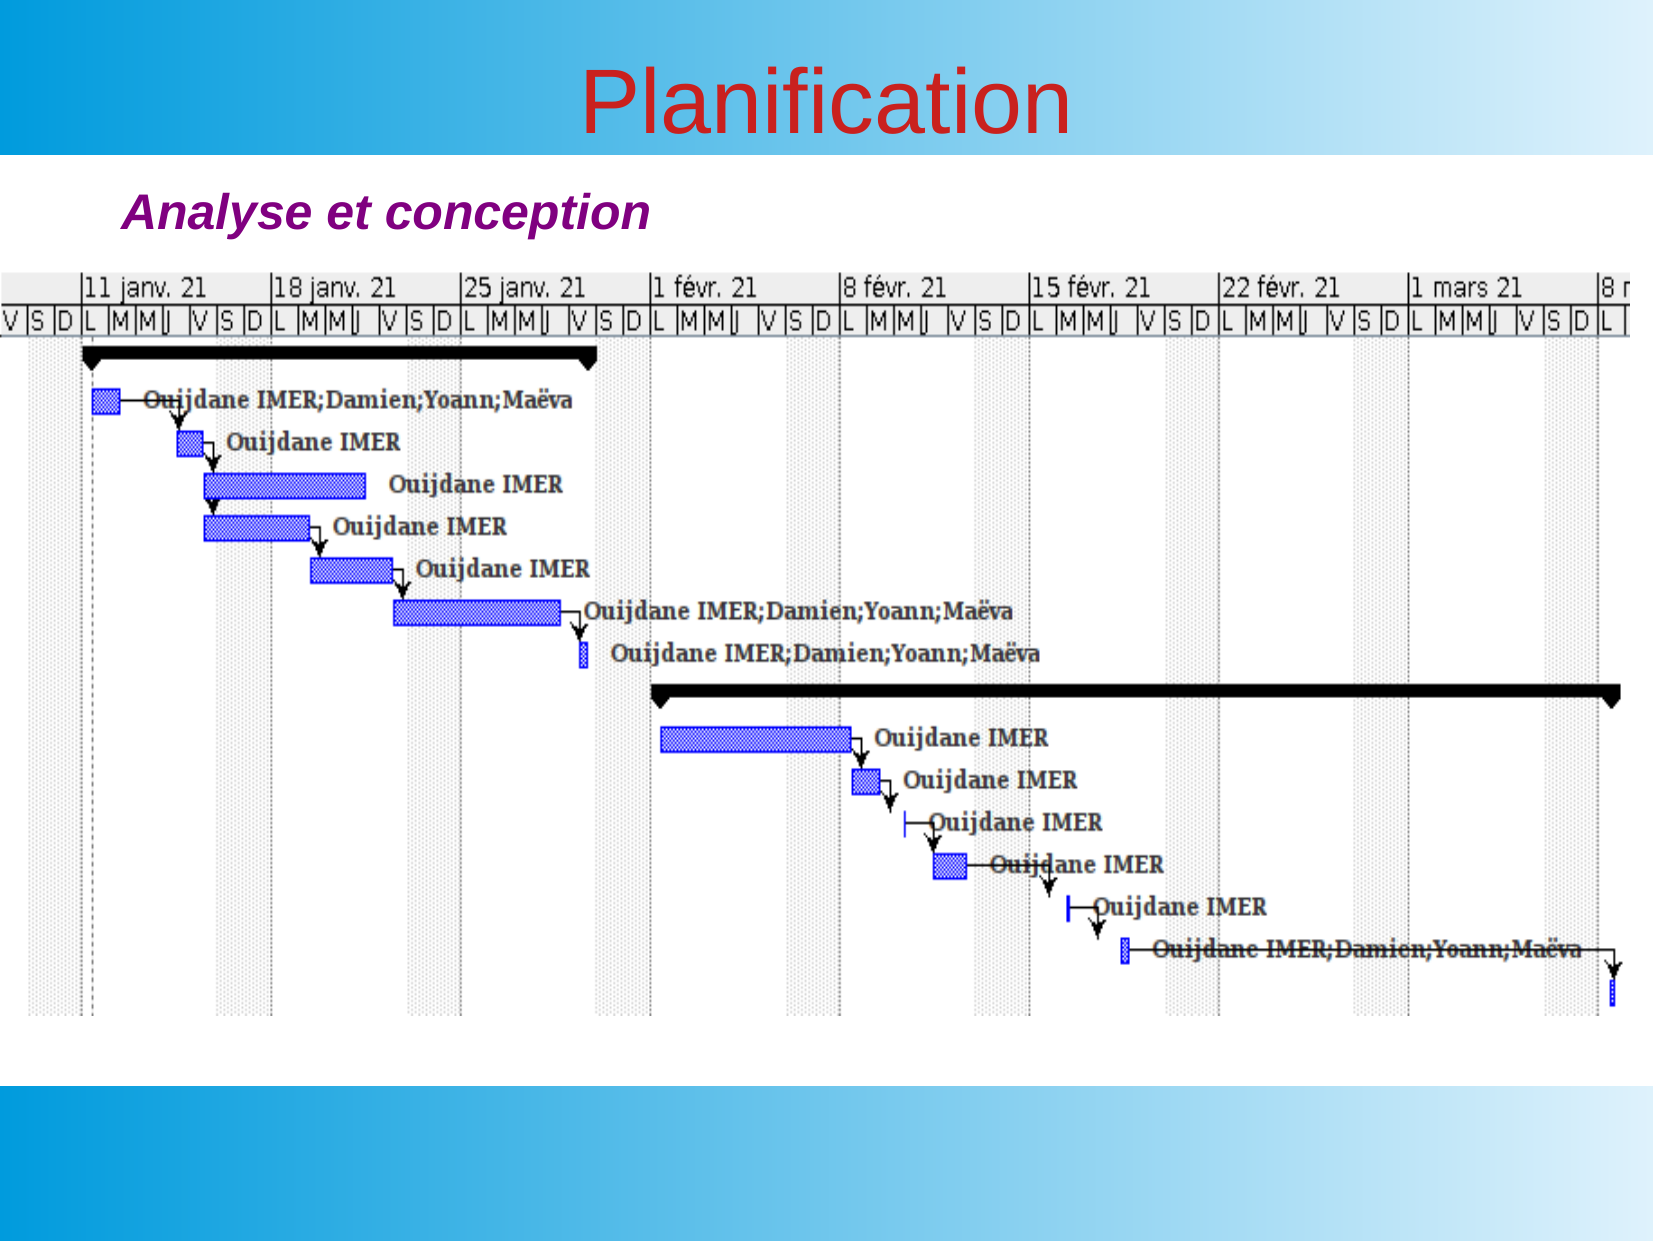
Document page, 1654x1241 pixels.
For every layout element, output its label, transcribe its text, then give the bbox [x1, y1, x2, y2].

picture [0, 271, 1630, 1016]
title Planification [82, 49, 1571, 155]
text_box Analyse et conception [106, 177, 851, 248]
